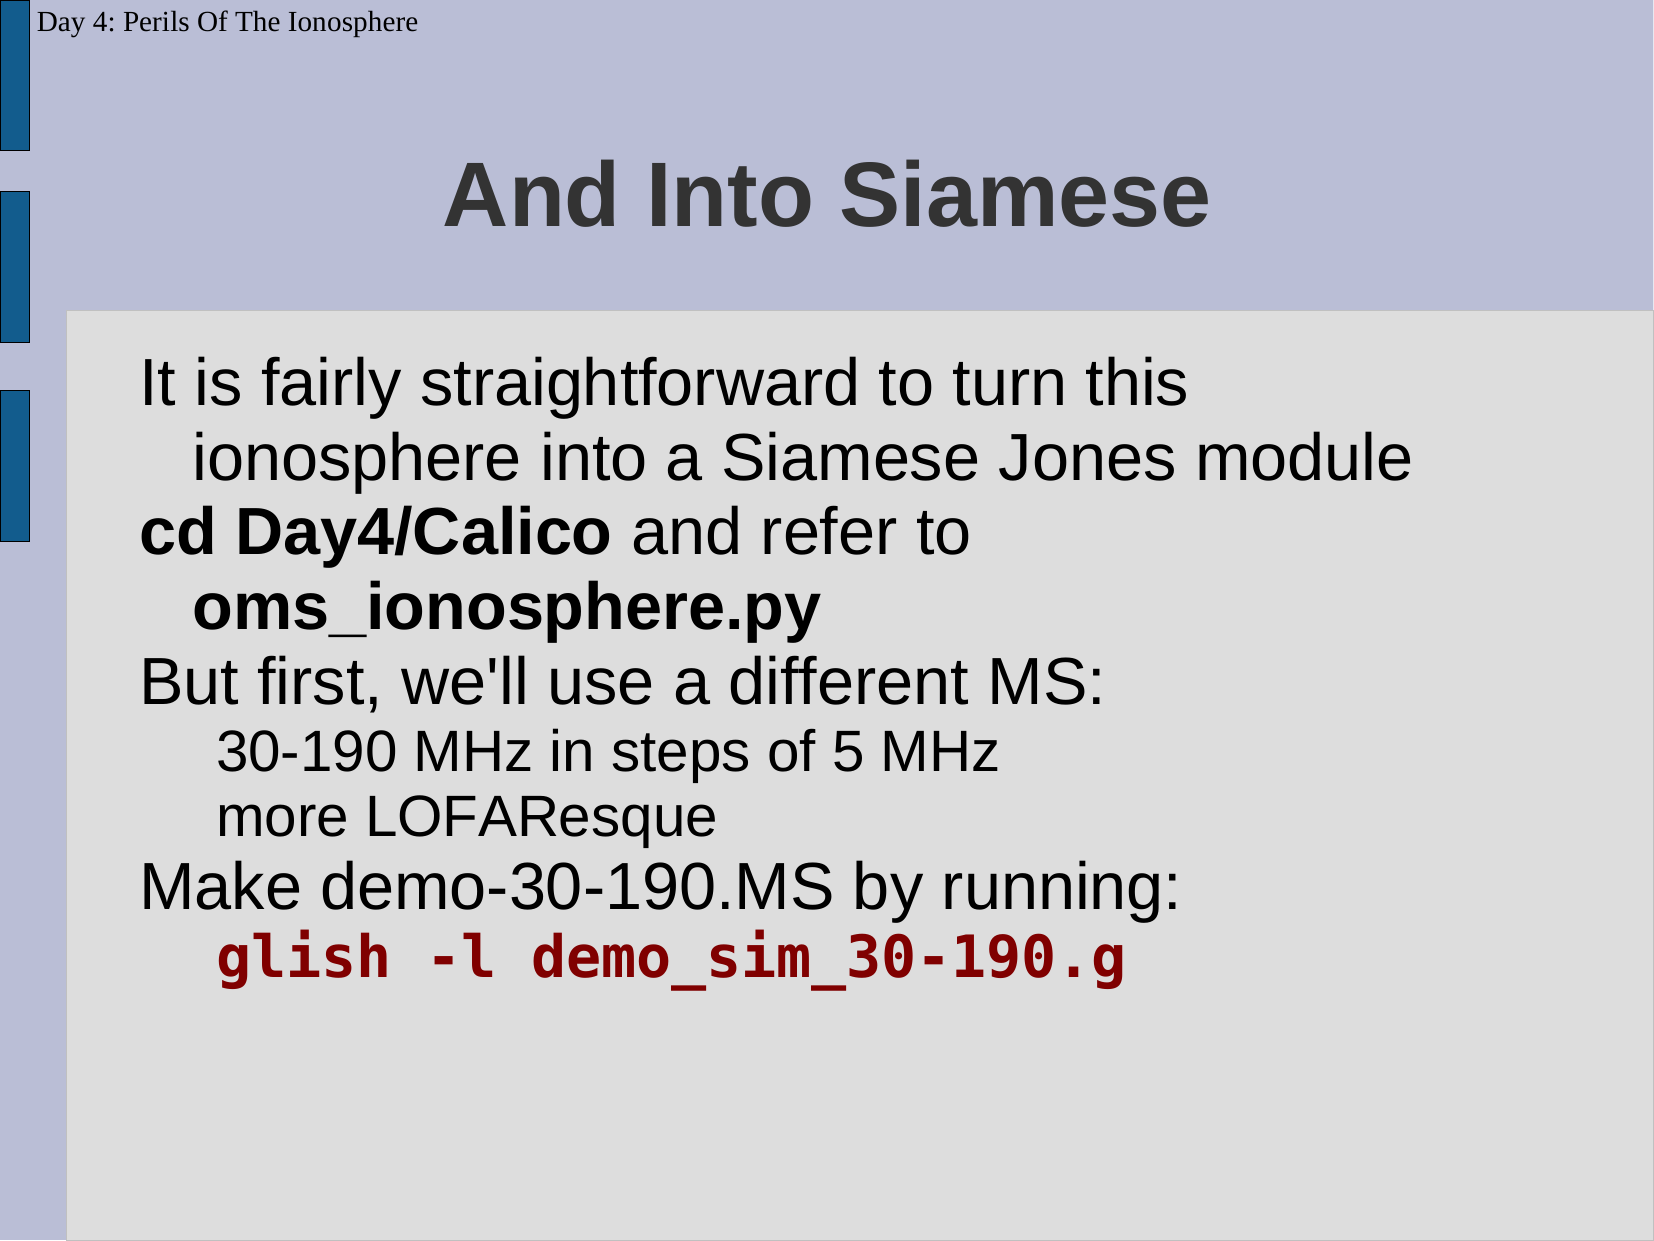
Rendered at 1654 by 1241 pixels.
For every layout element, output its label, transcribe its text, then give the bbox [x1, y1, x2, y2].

title And Into Siamese [121, 98, 1534, 291]
list It is fairly straightforward to turn this ionosphere into a Siamese Jones module cd Day4/Calico and refer to oms_ionosphere.py But first, we'll use a different MS: 30-190 MHz in steps of 5 MHz more LOFAResque Make demo-30-190.MS by running: glish -l demo_sim_30-190.g [121, 344, 1534, 1112]
